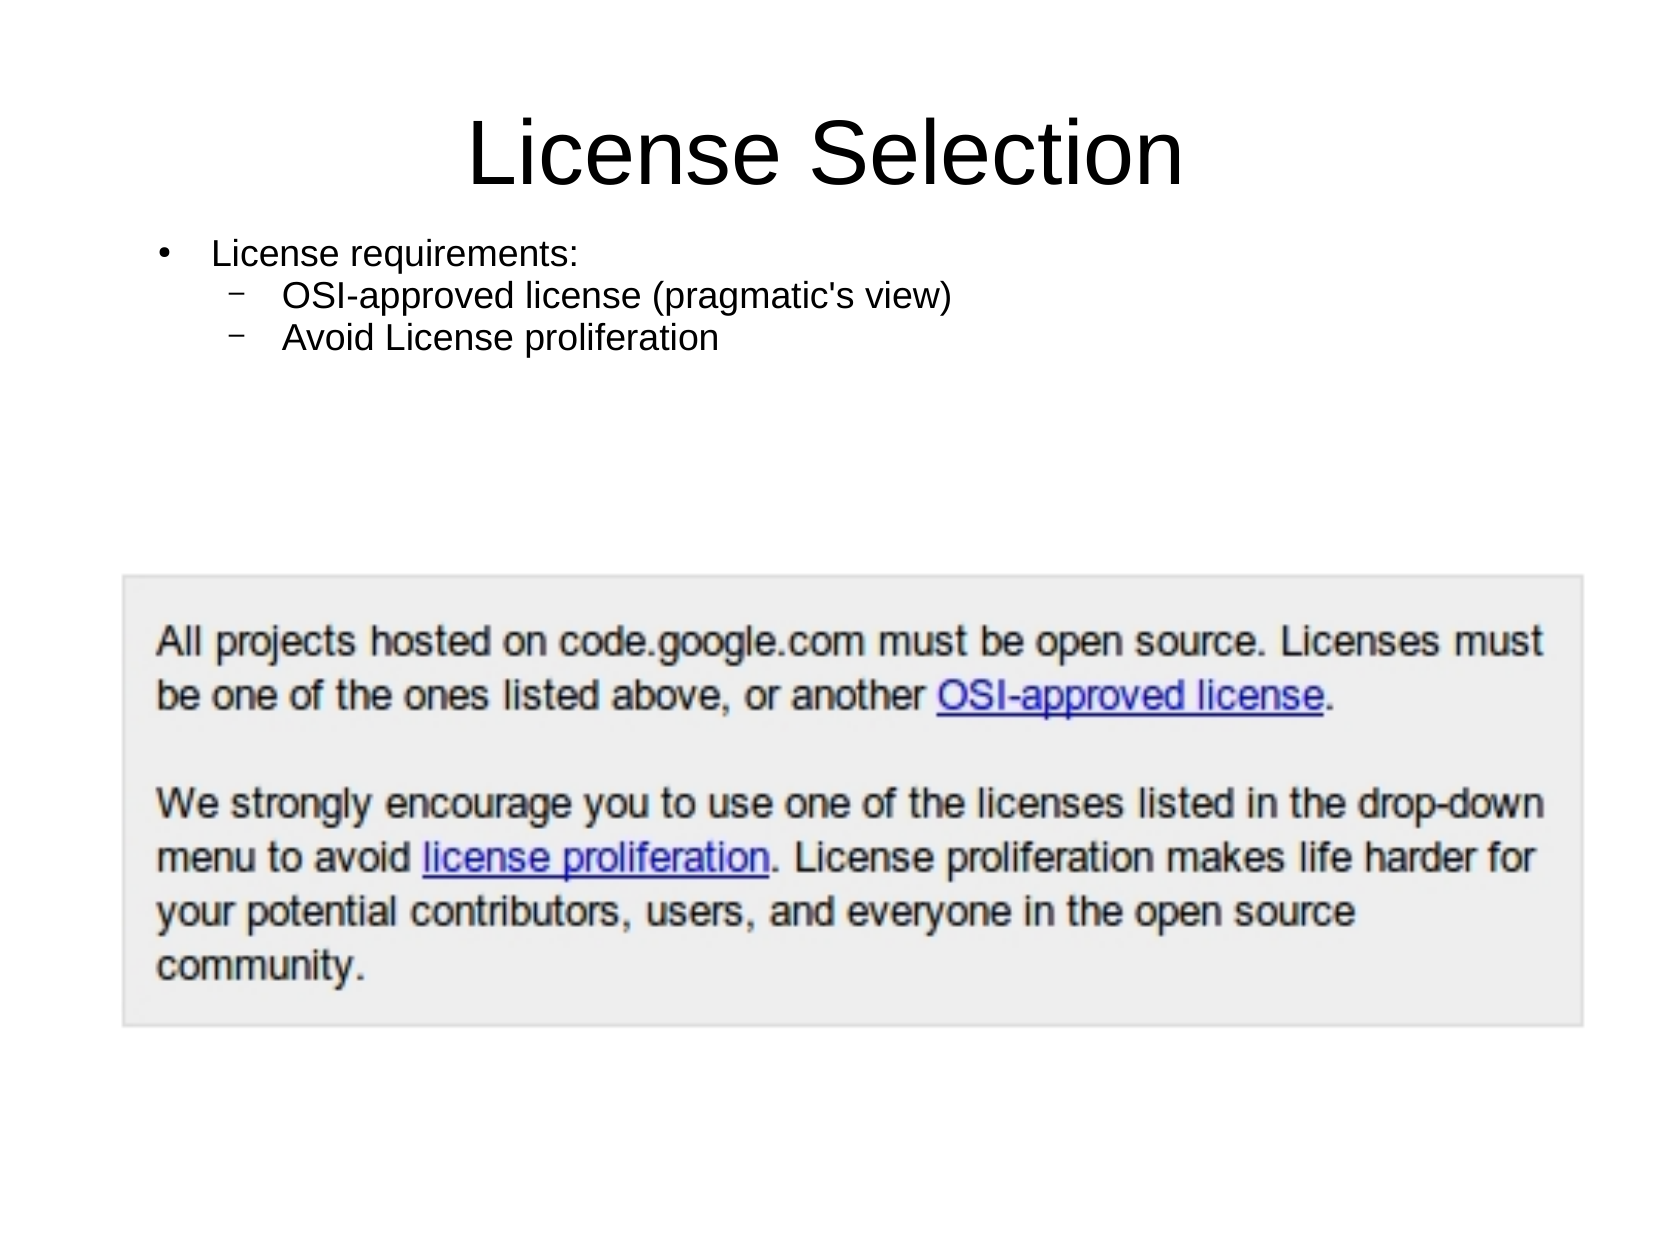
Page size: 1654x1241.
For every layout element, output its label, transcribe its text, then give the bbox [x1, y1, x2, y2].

text_box License requirements: OSI-approved license (pragmatic's view) Avoid License proliferation [125, 225, 1546, 571]
title License Selection [82, 49, 1571, 257]
picture [120, 569, 1591, 1036]
